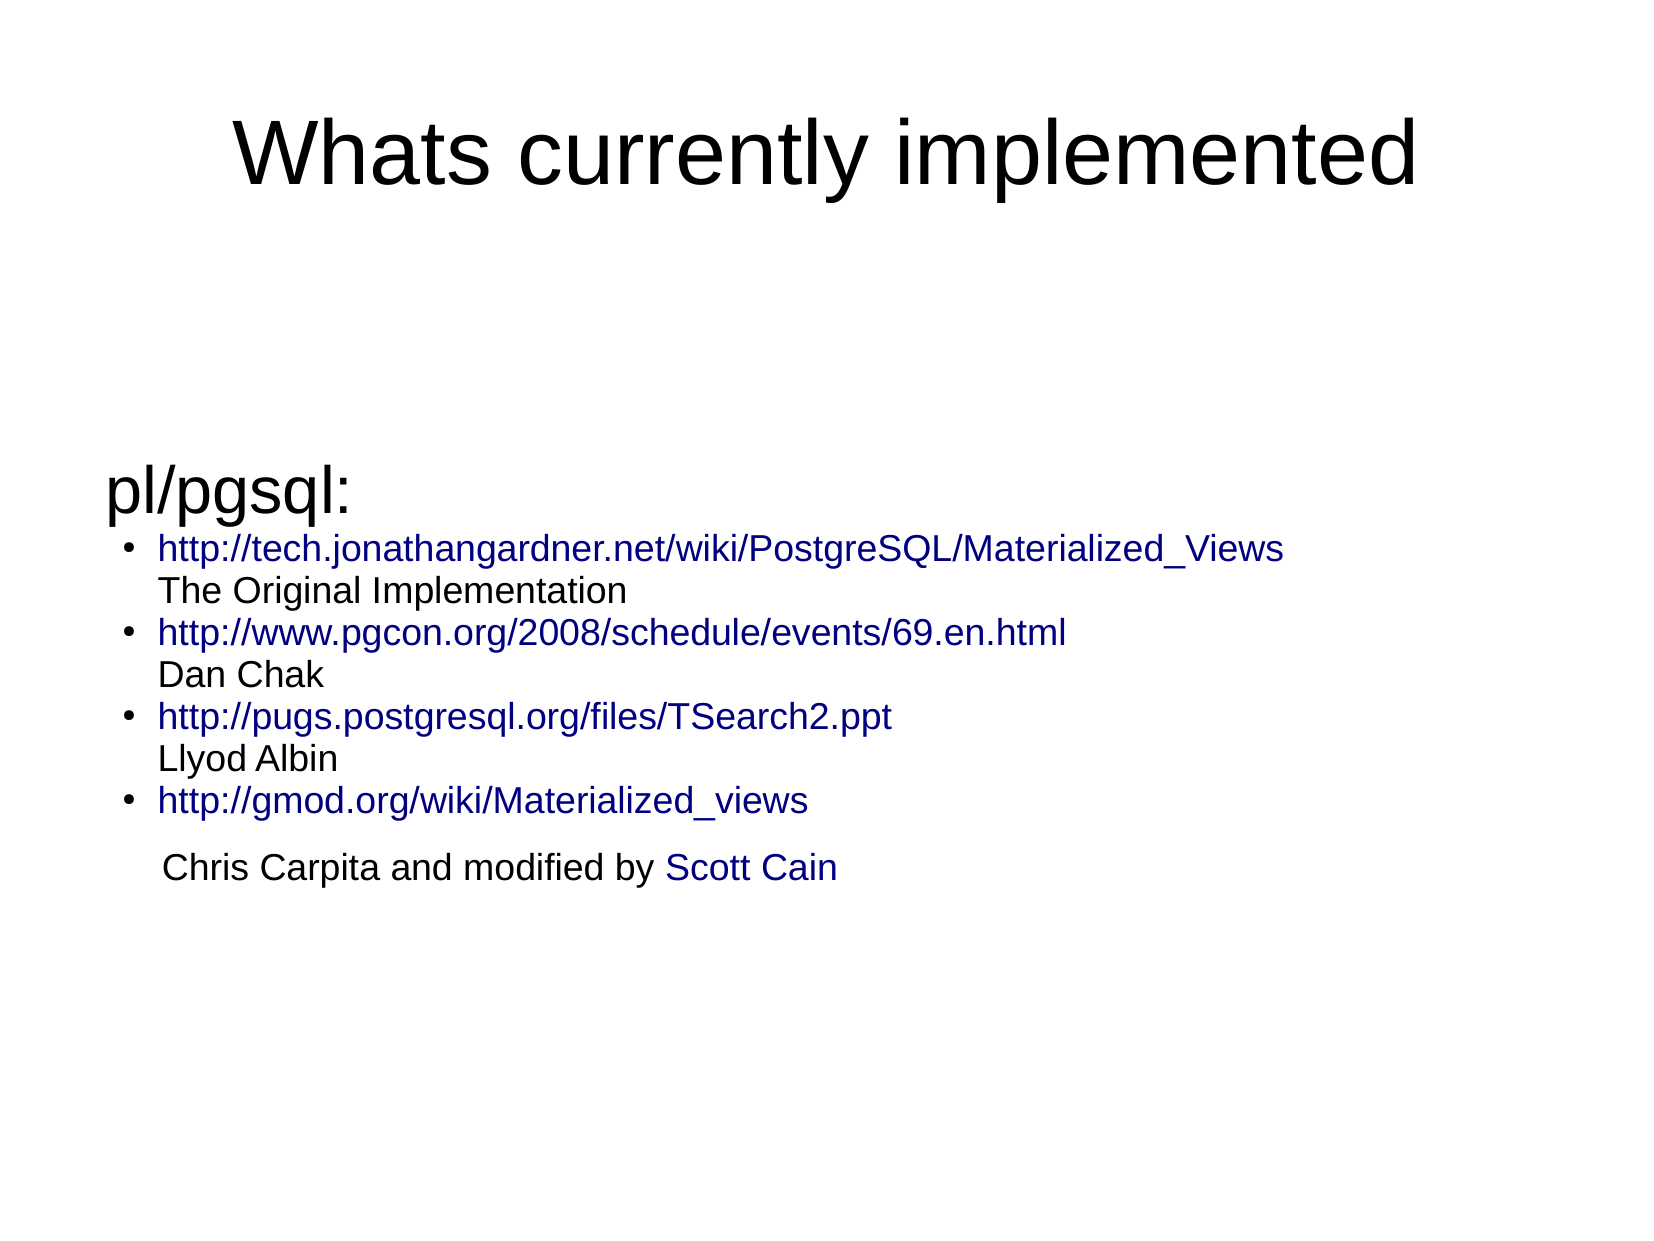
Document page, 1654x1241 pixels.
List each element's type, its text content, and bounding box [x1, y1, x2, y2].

title Whats currently implemented [82, 56, 1571, 250]
subtitle pl/pgsql: http://tech.jonathangardner.net/wiki/PostgreSQL/Materialized_Views The Original Implementation http://www.pgcon.org/2008/schedule/events/69.en.html Dan Chak http://pugs.postgresql.org/files/TSearch2.ppt Llyod Albin http://gmod.org/wiki/Materialized_views Chris Carpita and modified by Scott Cain [86, 300, 1576, 1104]
